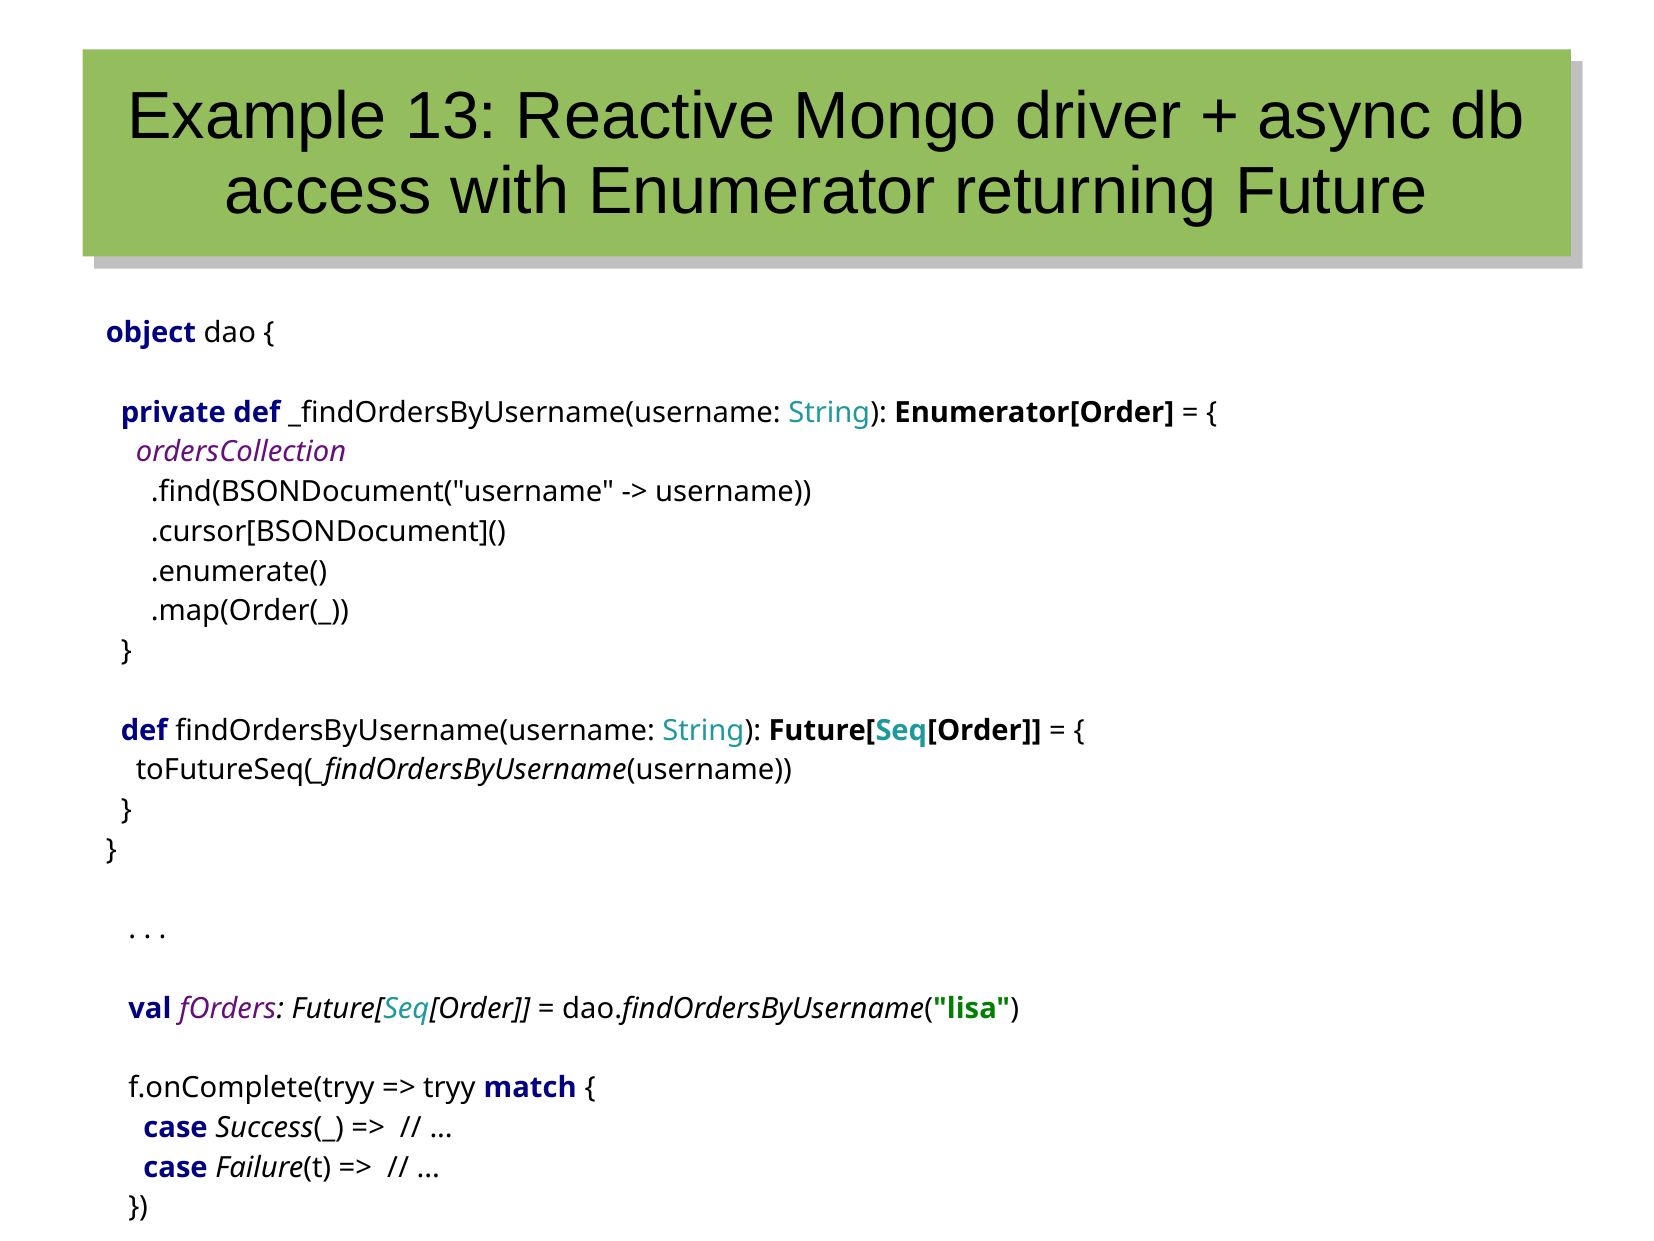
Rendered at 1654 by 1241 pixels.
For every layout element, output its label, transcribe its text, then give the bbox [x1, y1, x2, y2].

title Example 13: Reactive Mongo driver + async db access with Enumerator returning Future [82, 49, 1571, 257]
text_box object dao { private def _findOrdersByUsername(username: String): Enumerator[Order] = { ordersCollection .find(BSONDocument("username" -> username)) .cursor[BSONDocument]() .enumerate() .map(Order(_)) } def findOrdersByUsername(username: String): Future[Seq[Order]] = { toFutureSeq(_findOrdersByUsername(username)) } } . . . val fOrders: Future[Seq[Order]] = dao.findOrdersByUsername("lisa") f.onComplete(tryy => tryy match { case Success(_) => // ... case Failure(t) => // ... }) [91, 303, 1578, 1170]
